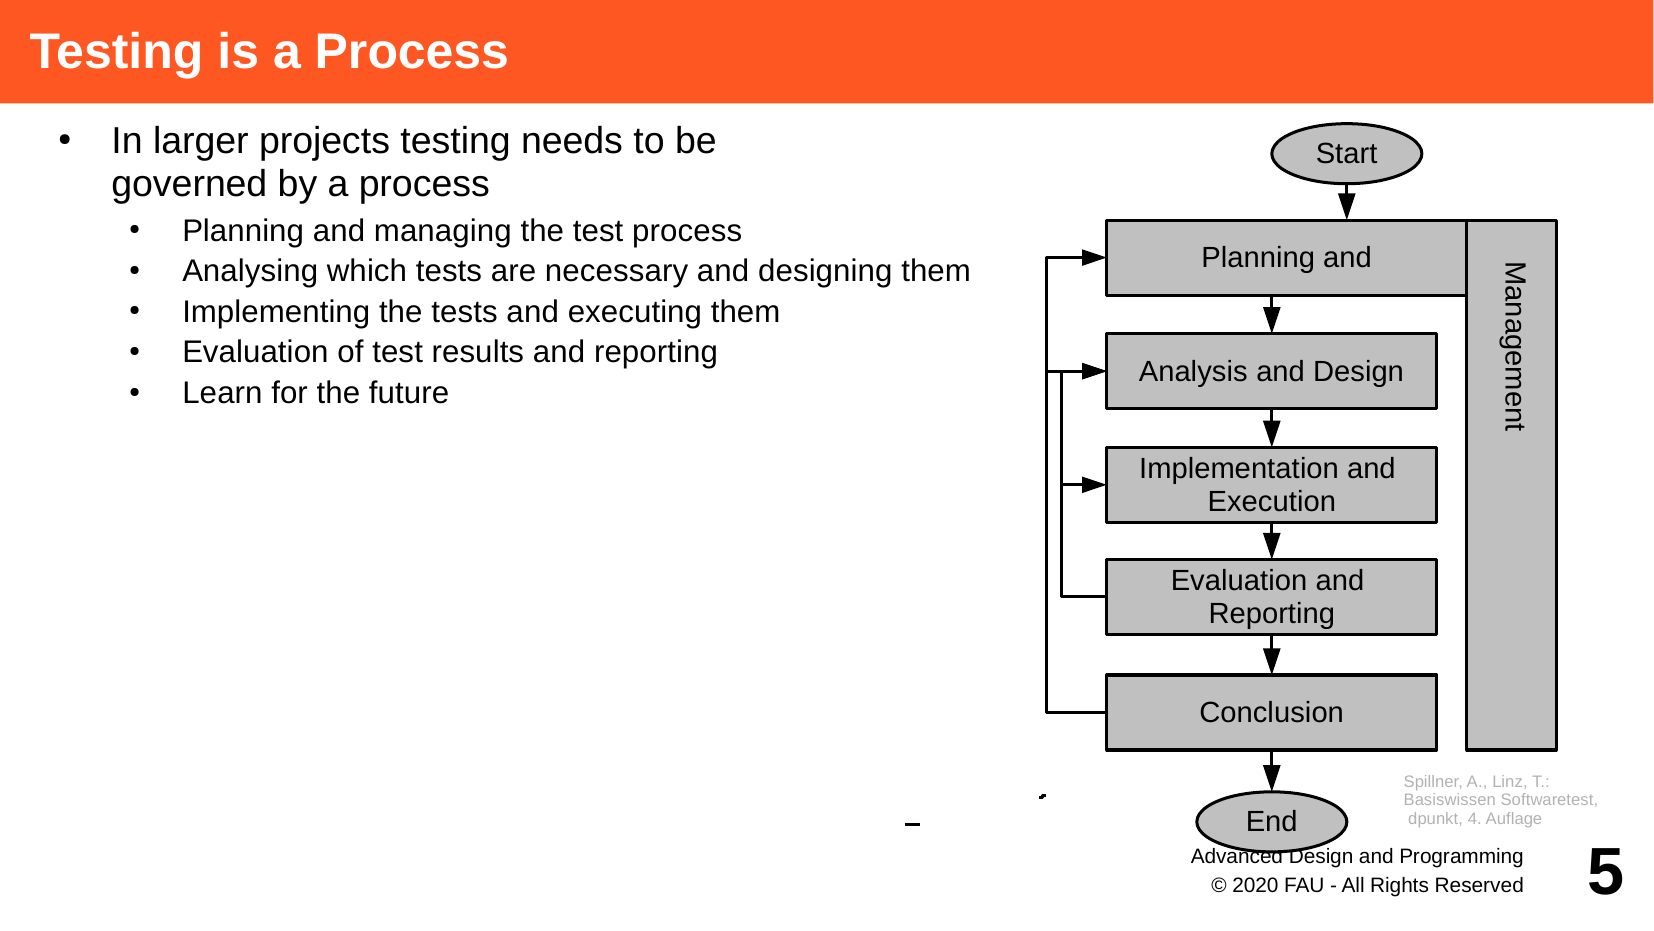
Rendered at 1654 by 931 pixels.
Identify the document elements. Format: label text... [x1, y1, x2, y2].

text_box Spillner, A., Linz, T.: Basiswissen Softwaretest, dpunkt, 4. Auflage [1391, 759, 1647, 841]
text_box Start [1271, 123, 1422, 184]
list In larger projects testing needs to be governed by a process Planning and managing the test process Analysing which tests are necessary and designing them Implementing the tests and executing them Evaluation of test results and reporting Learn for the future [40, 120, 976, 451]
text_box Analysis and Design [1106, 333, 1437, 409]
text_box [1466, 220, 1557, 228]
text_box Management [1466, 228, 1565, 466]
text_box Evaluation and Reporting [1106, 559, 1437, 635]
text_box [1466, 466, 1557, 751]
text_box End [1196, 791, 1347, 852]
text_box Implementation and Execution [1106, 447, 1437, 523]
title Testing is a Process [0, 0, 1654, 104]
text_box Conclusion [1106, 675, 1437, 751]
text_box Planning and [1106, 220, 1466, 296]
